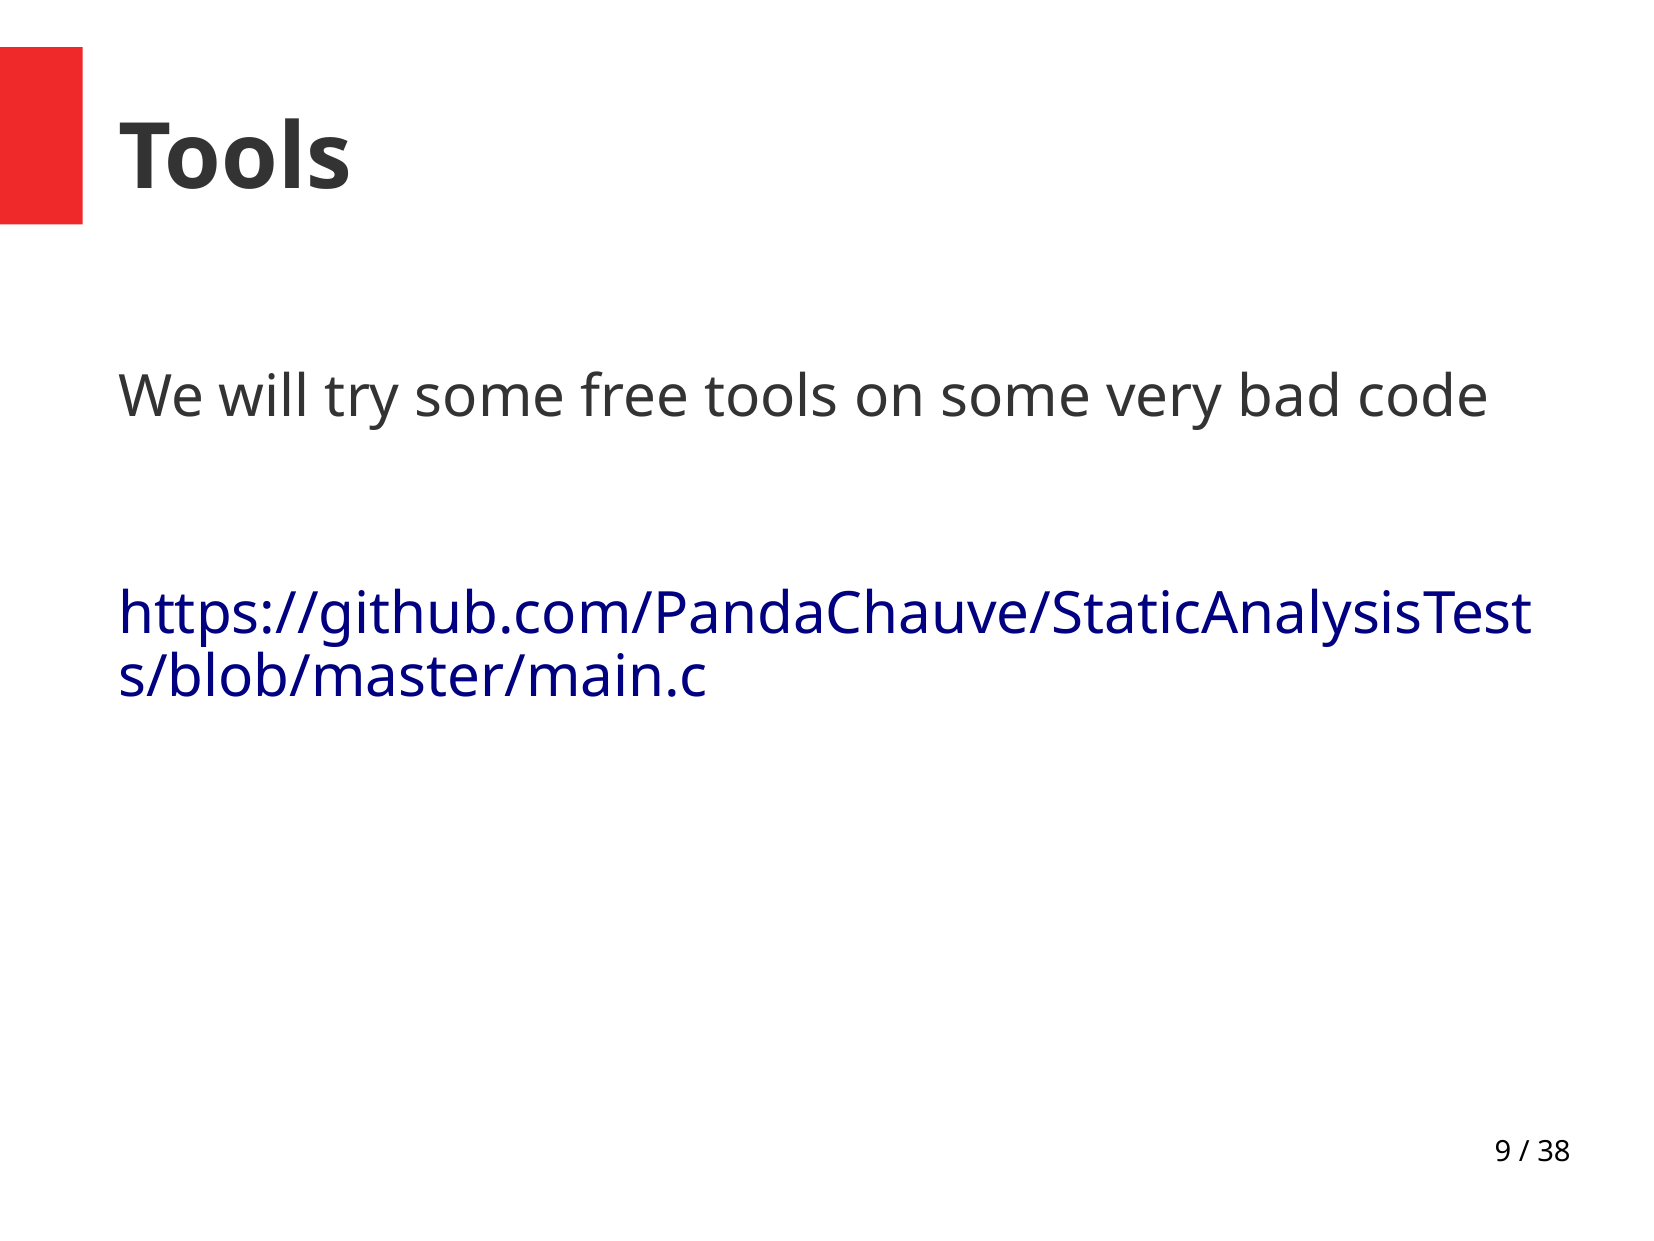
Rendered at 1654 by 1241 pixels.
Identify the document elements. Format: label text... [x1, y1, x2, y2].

list We will try some free tools on some very bad code https://github.com/PandaChauve/StaticAnalysisTests/blob/master/main.c [118, 354, 1536, 1074]
title Tools [118, 49, 1571, 257]
